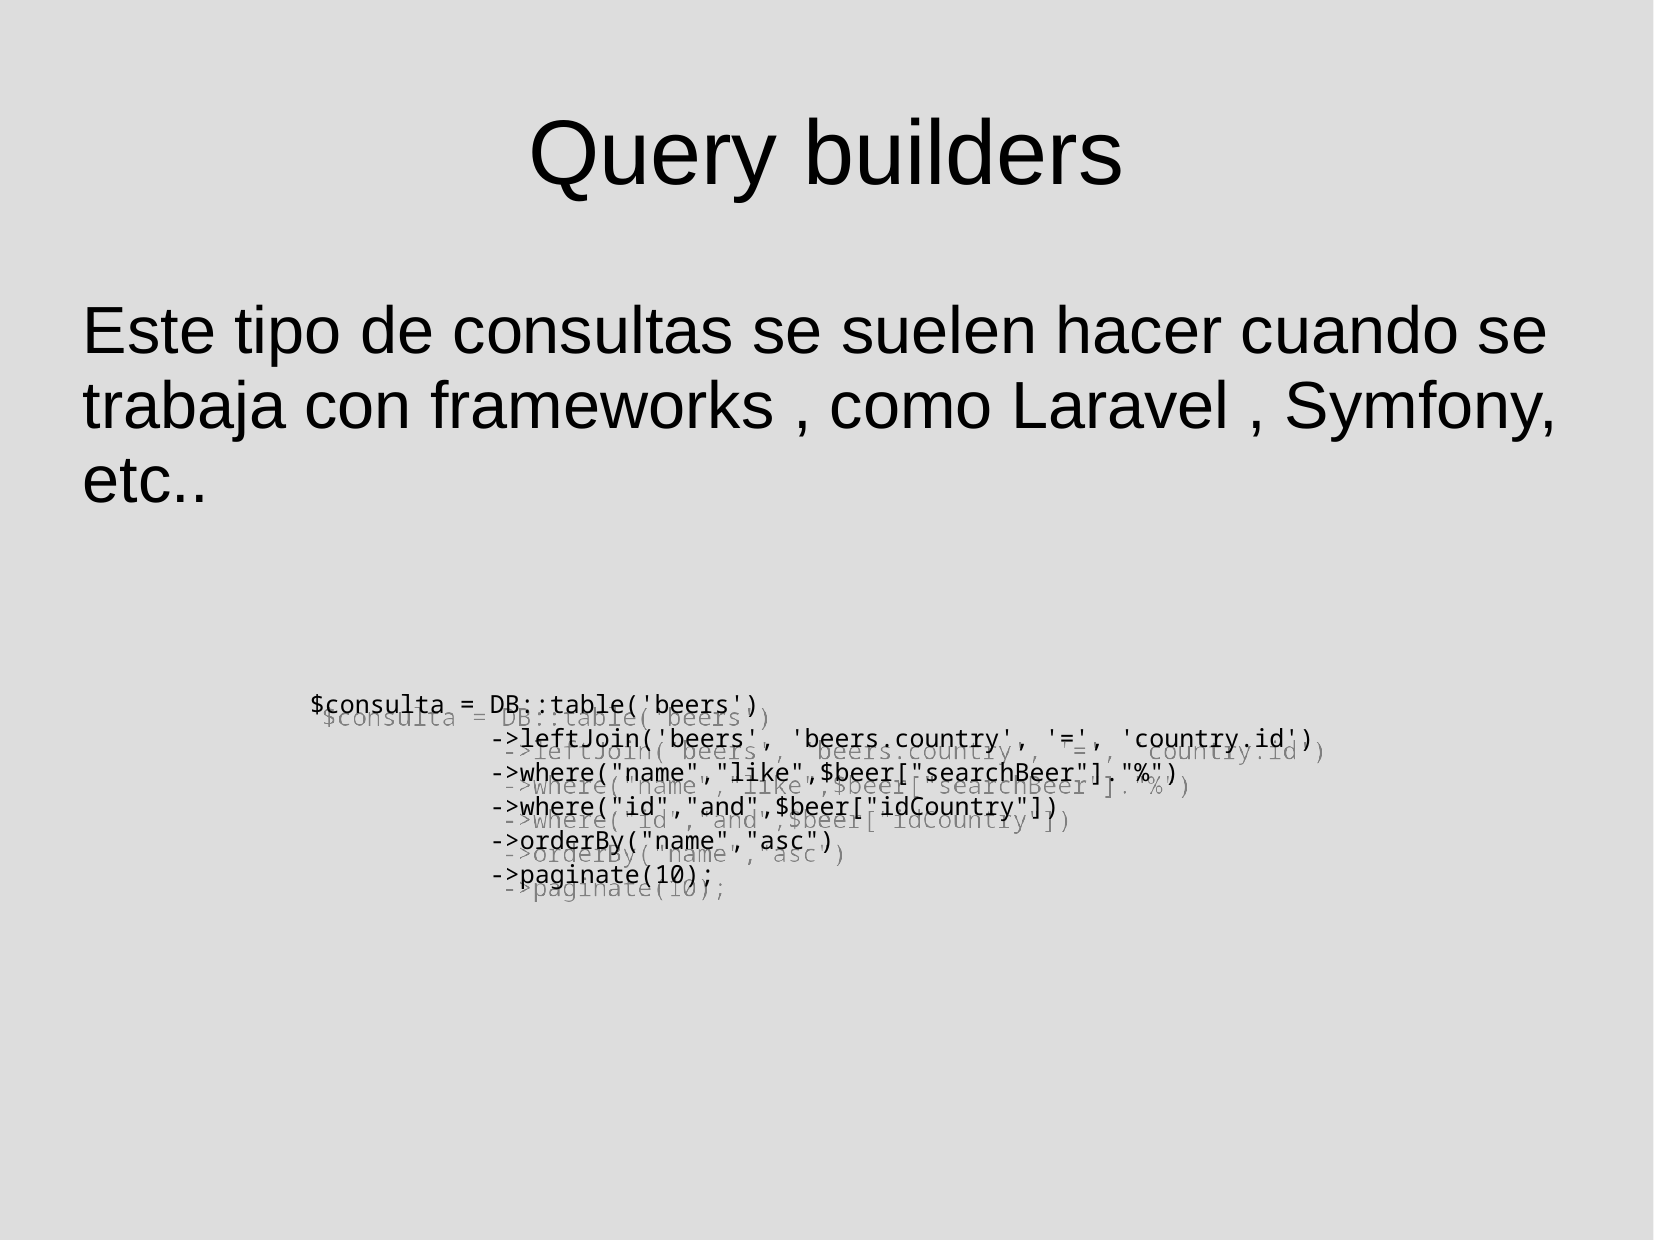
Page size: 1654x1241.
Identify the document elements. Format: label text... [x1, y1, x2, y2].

text_box $consulta = DB::table('beers') ->leftJoin('beers', 'beers.country', '=', 'country.id') ->where("name","like",$beer["searchBeer"]."%") ->where("id","and",$beer["idCountry"]) ->orderBy("name","asc") ->paginate(10); [295, 679, 1398, 969]
subtitle Este tipo de consultas se suelen hacer cuando se trabaja con frameworks , como Laravel , Symfony, etc.. [82, 290, 1571, 520]
title Query builders [82, 49, 1571, 257]
